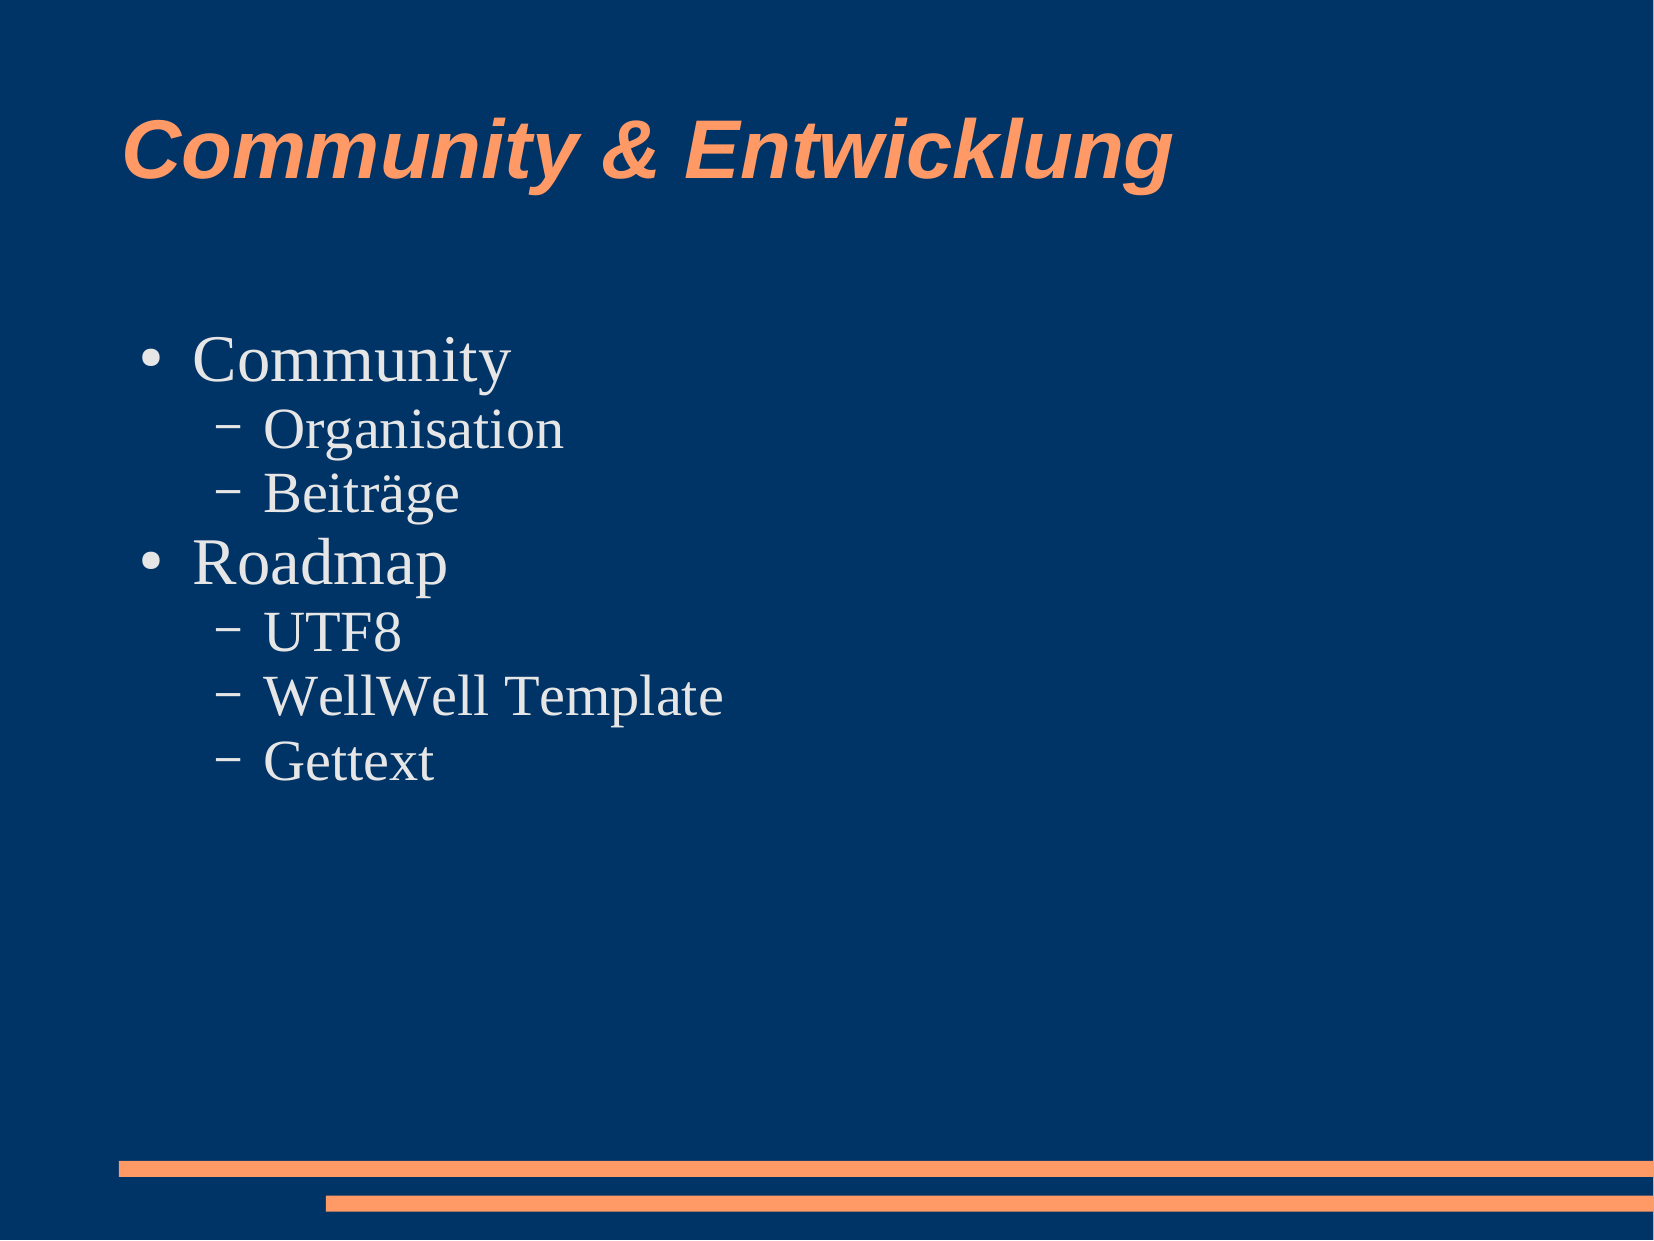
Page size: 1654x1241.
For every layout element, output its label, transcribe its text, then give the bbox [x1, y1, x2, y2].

title Community & Entwicklung [121, 53, 1534, 247]
list Community Organisation Beiträge Roadmap UTF8 WellWell Template Gettext [121, 322, 1561, 1118]
